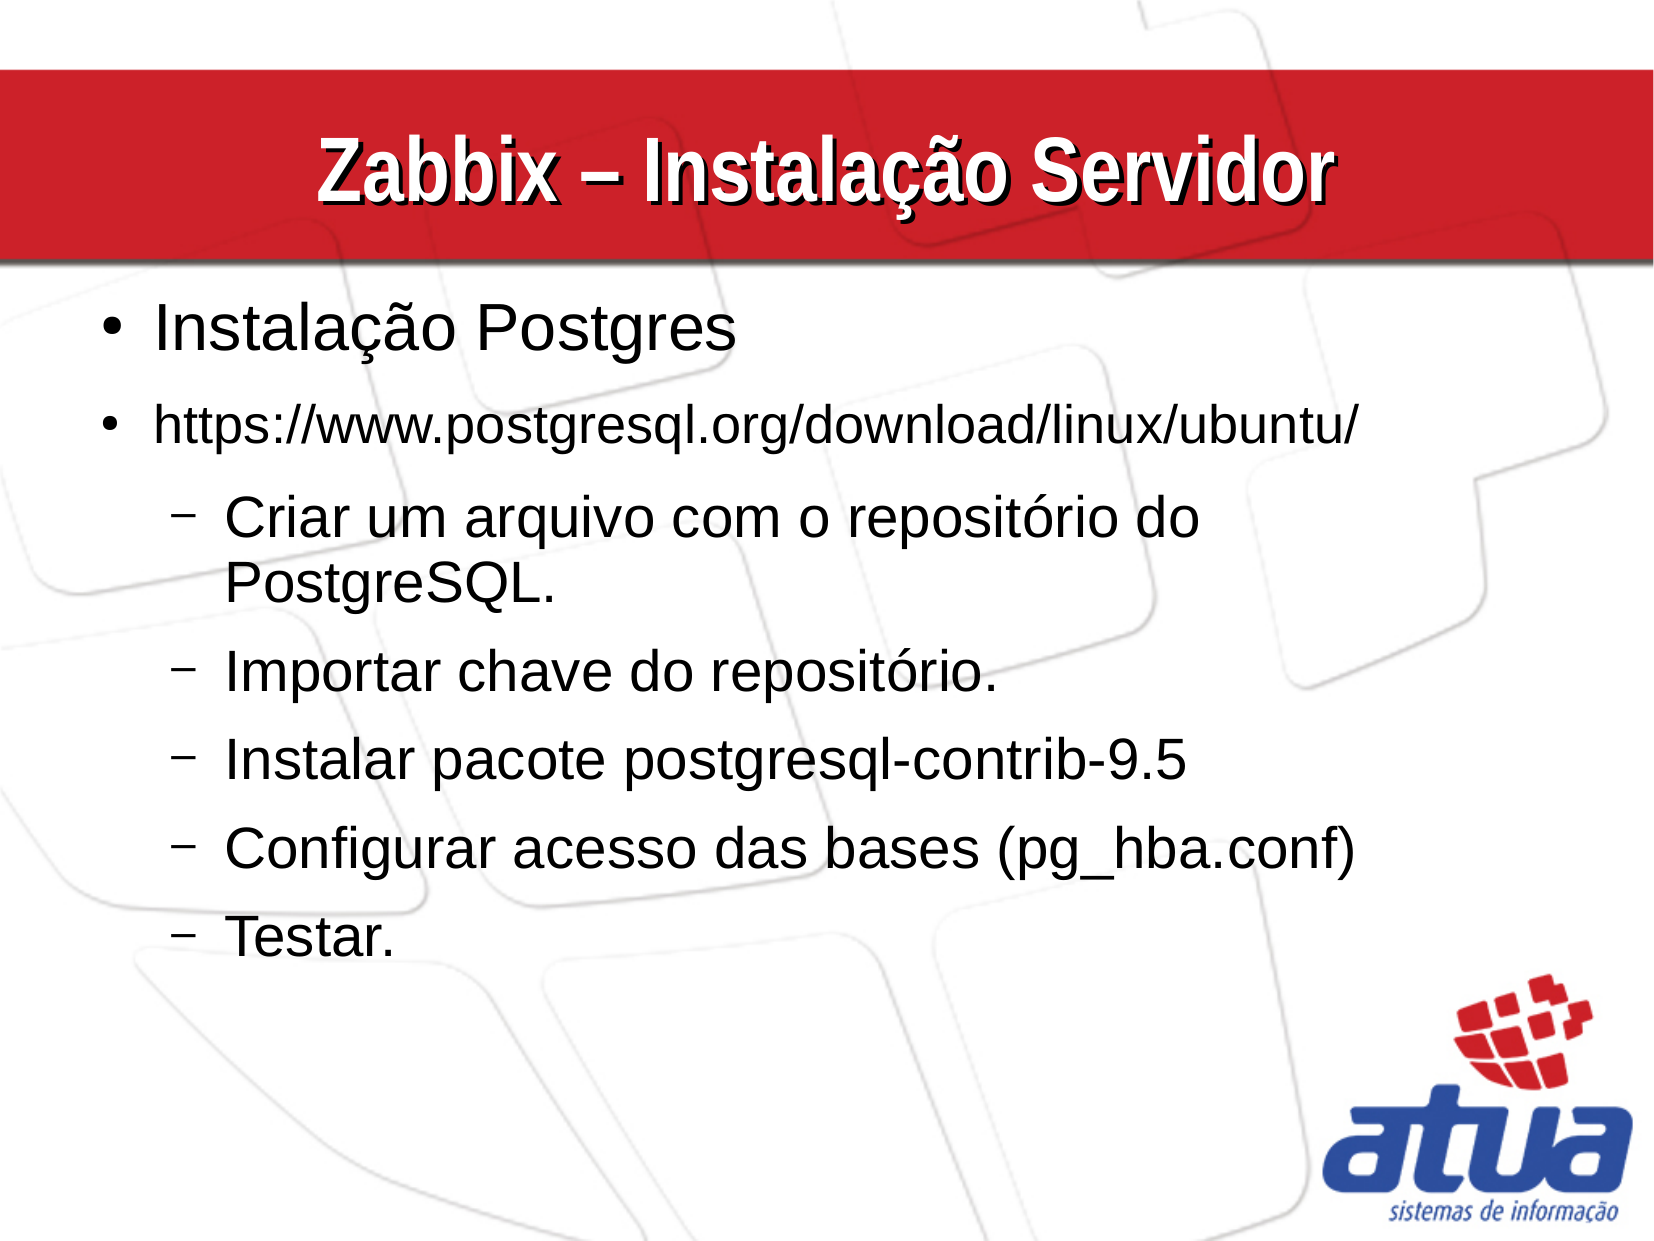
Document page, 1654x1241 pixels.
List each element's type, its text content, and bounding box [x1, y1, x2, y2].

list Instalação Postgres https://www.postgresql.org/download/linux/ubuntu/ Criar um arquivo com o repositório do PostgreSQL. Importar chave do repositório. Instalar pacote postgresql-contrib-9.5 Configurar acesso das bases (pg_hba.conf) Testar. [82, 290, 1538, 1010]
title Zabbix – Instalação Servidor [82, 64, 1571, 272]
picture [0, 0, 1654, 1241]
